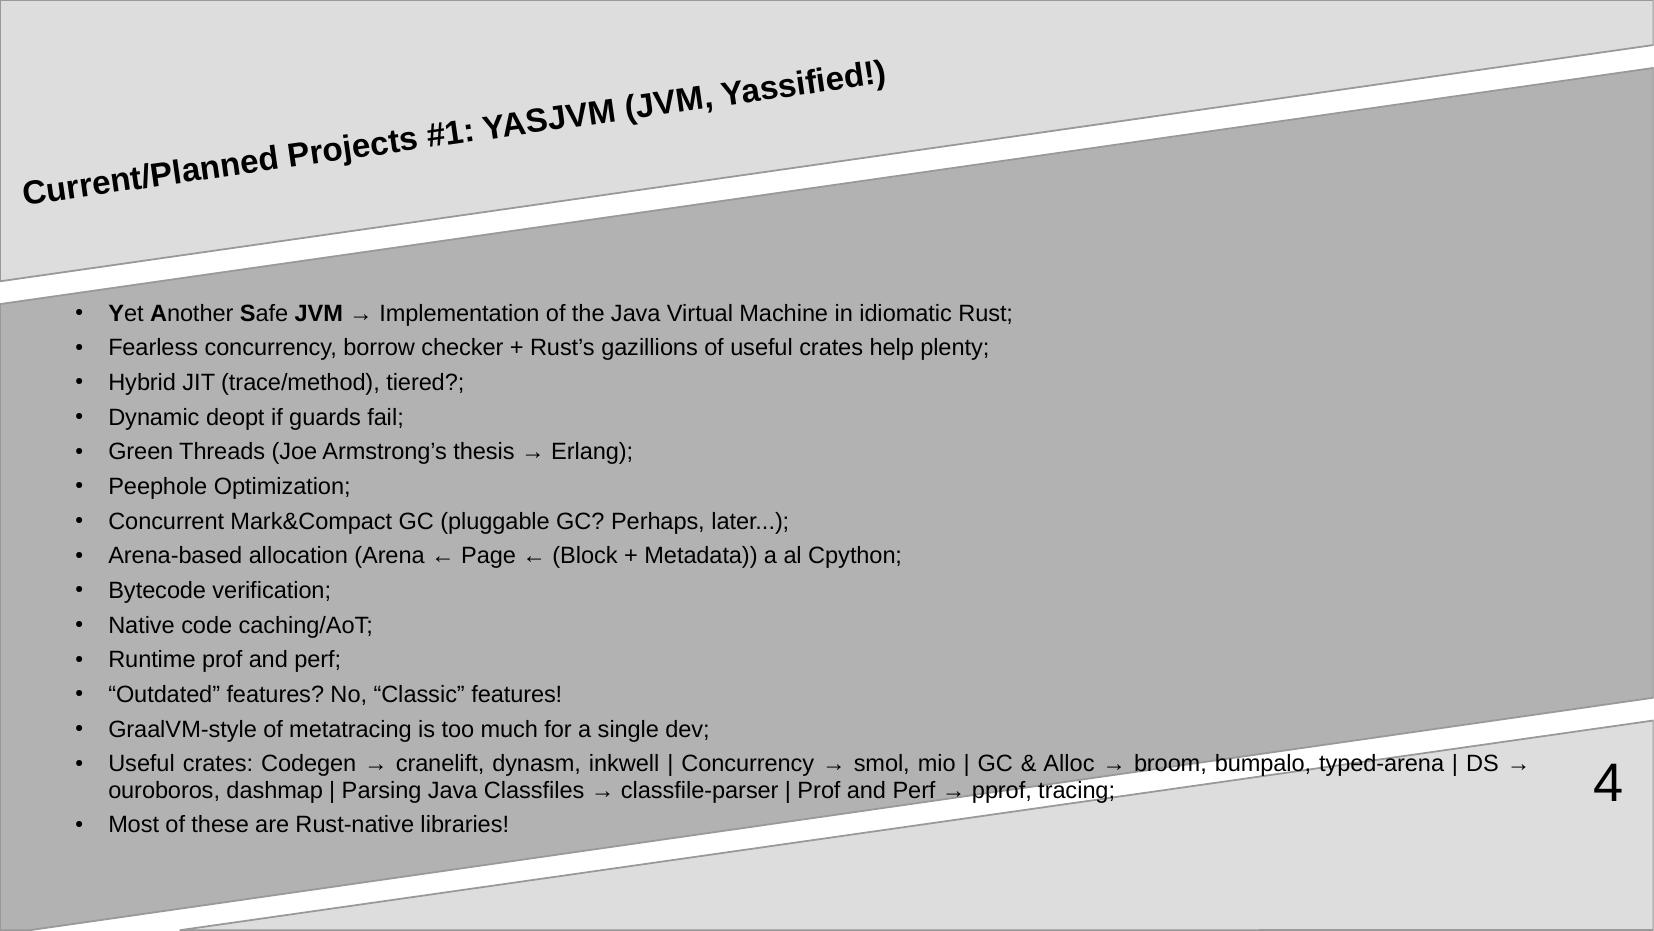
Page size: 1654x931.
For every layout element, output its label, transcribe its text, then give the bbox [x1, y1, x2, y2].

list Yet Another Safe JVM → Implementation of the Java Virtual Machine in idiomatic Rust; Fearless concurrency, borrow checker + Rust’s gazillions of useful crates help plenty; Hybrid JIT (trace/method), tiered?; Dynamic deopt if guards fail; Green Threads (Joe Armstrong’s thesis → Erlang); Peephole Optimization; Concurrent Mark&Compact GC (pluggable GC? Perhaps, later...); Arena-based allocation (Arena ← Page ← (Block + Metadata)) a al Cpython; Bytecode verification; Native code caching/AoT; Runtime prof and perf; “Outdated” features? No, “Classic” features! GraalVM-style of metatracing is too much for a single dev; Useful crates: Codegen → cranelift, dynasm, inkwell | Concurrency → smol, mio | GC & Alloc → broom, bumpalo, typed-arena | DS → ouroboros, dashmap | Parsing Java Classfiles → classfile-parser | Prof and Perf → pprof, tracing; Most of these are Rust-native libraries! [75, 300, 1531, 840]
title Current/Planned Projects #1: YASJVM (JVM, Yassified!) [11, 0, 1496, 272]
